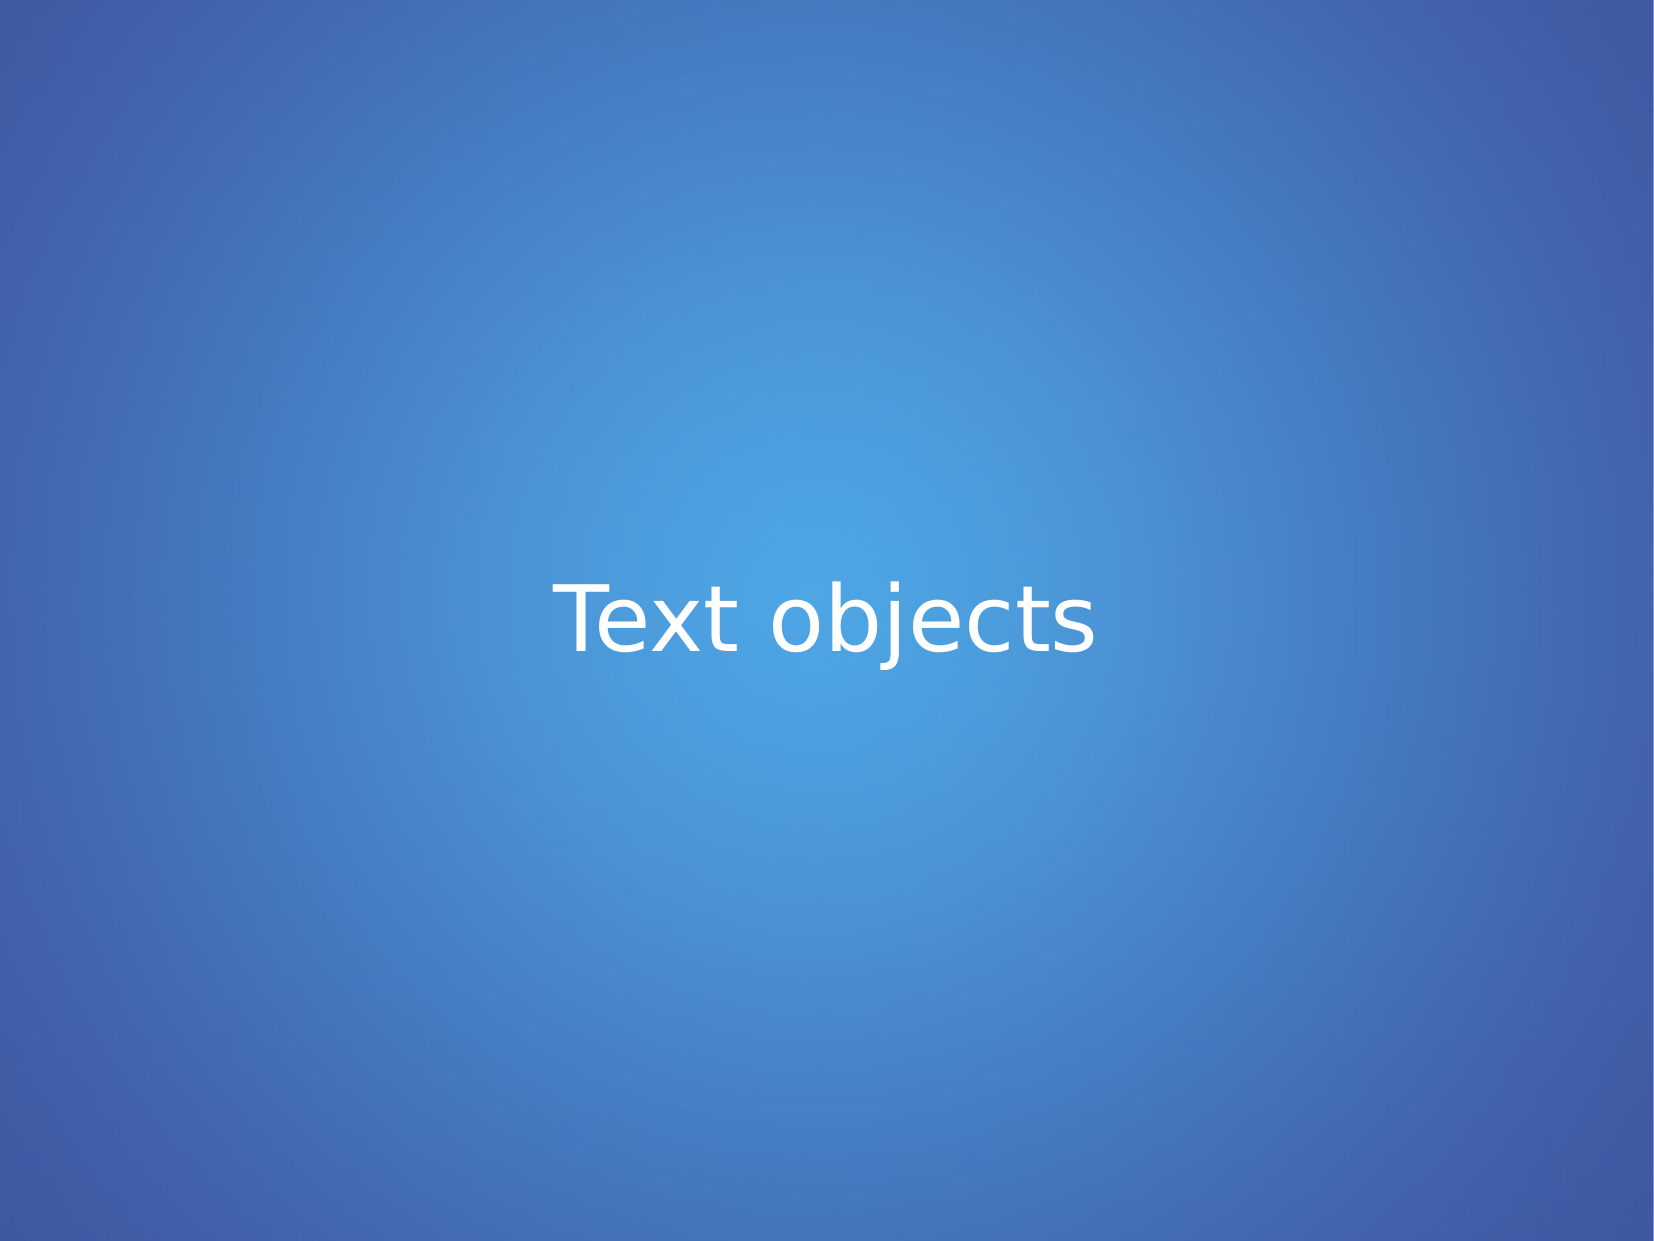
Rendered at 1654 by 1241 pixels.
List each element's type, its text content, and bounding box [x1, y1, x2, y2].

title Text objects [82, 544, 1571, 696]
picture [0, 0, 1654, 1241]
